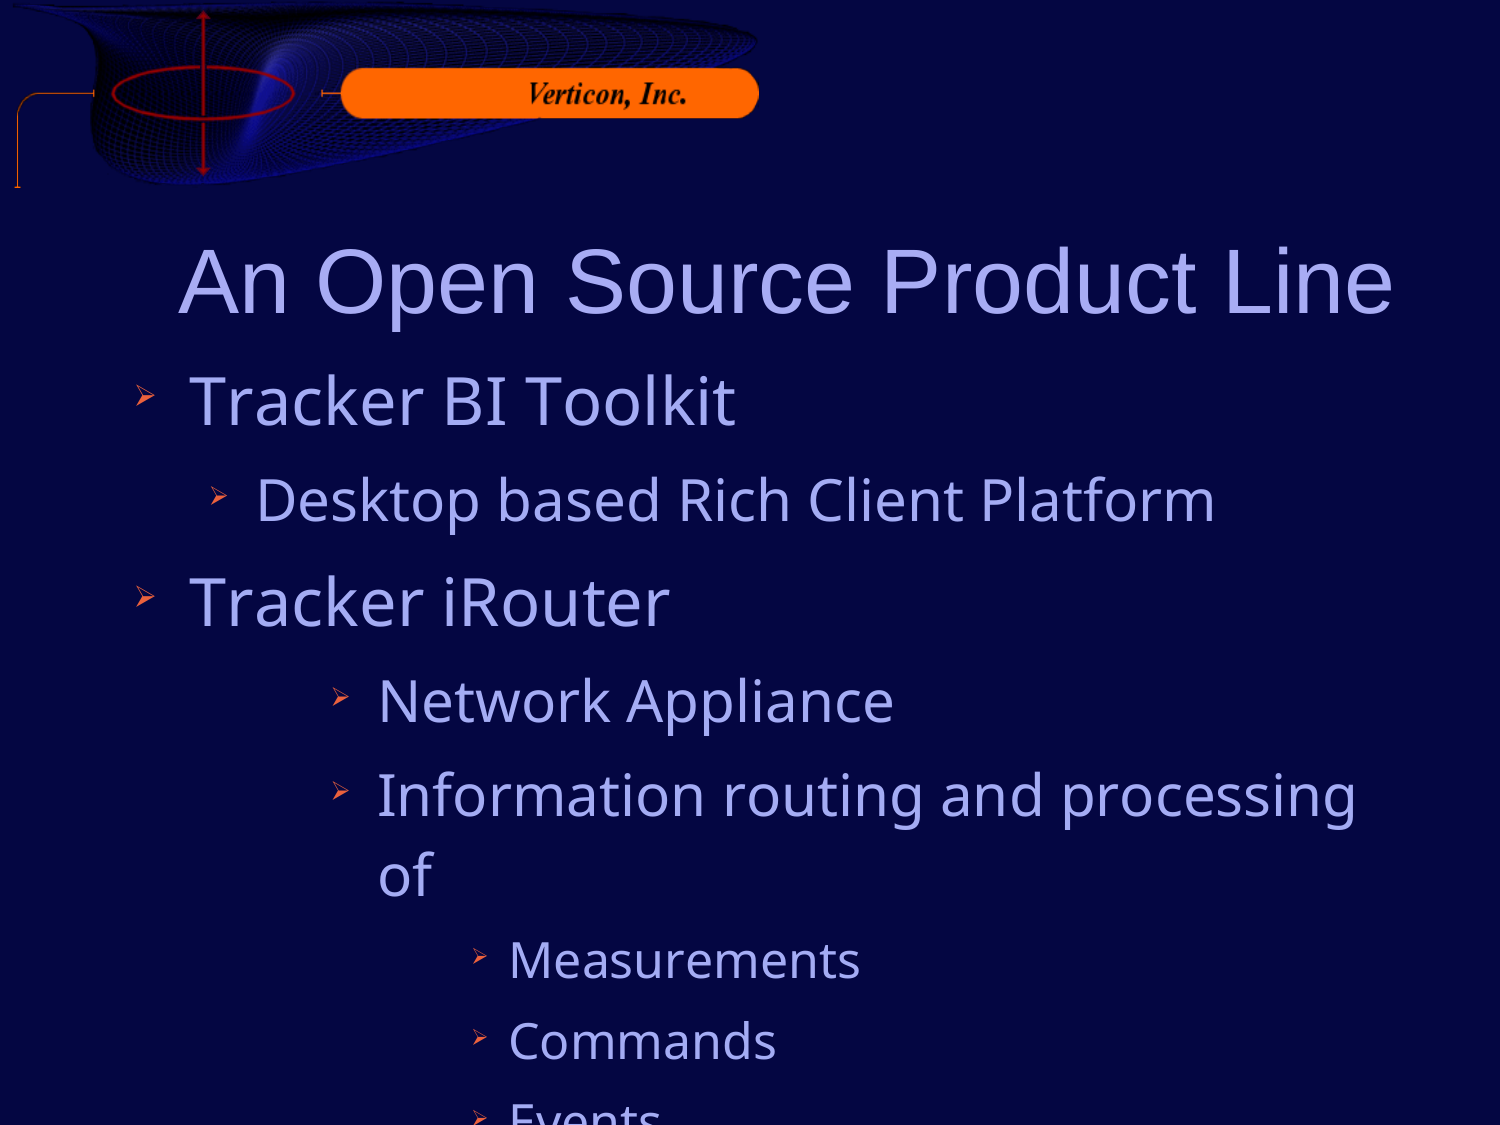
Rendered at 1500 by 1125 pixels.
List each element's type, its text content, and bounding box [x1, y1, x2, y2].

list Tracker BI Toolkit Desktop based Rich Client Platform Tracker iRouter Network Appliance Information routing and processing of Measurements Commands Events [133, 354, 1369, 1080]
picture [8, 0, 759, 188]
title An Open Source Product Line [112, 187, 1463, 376]
